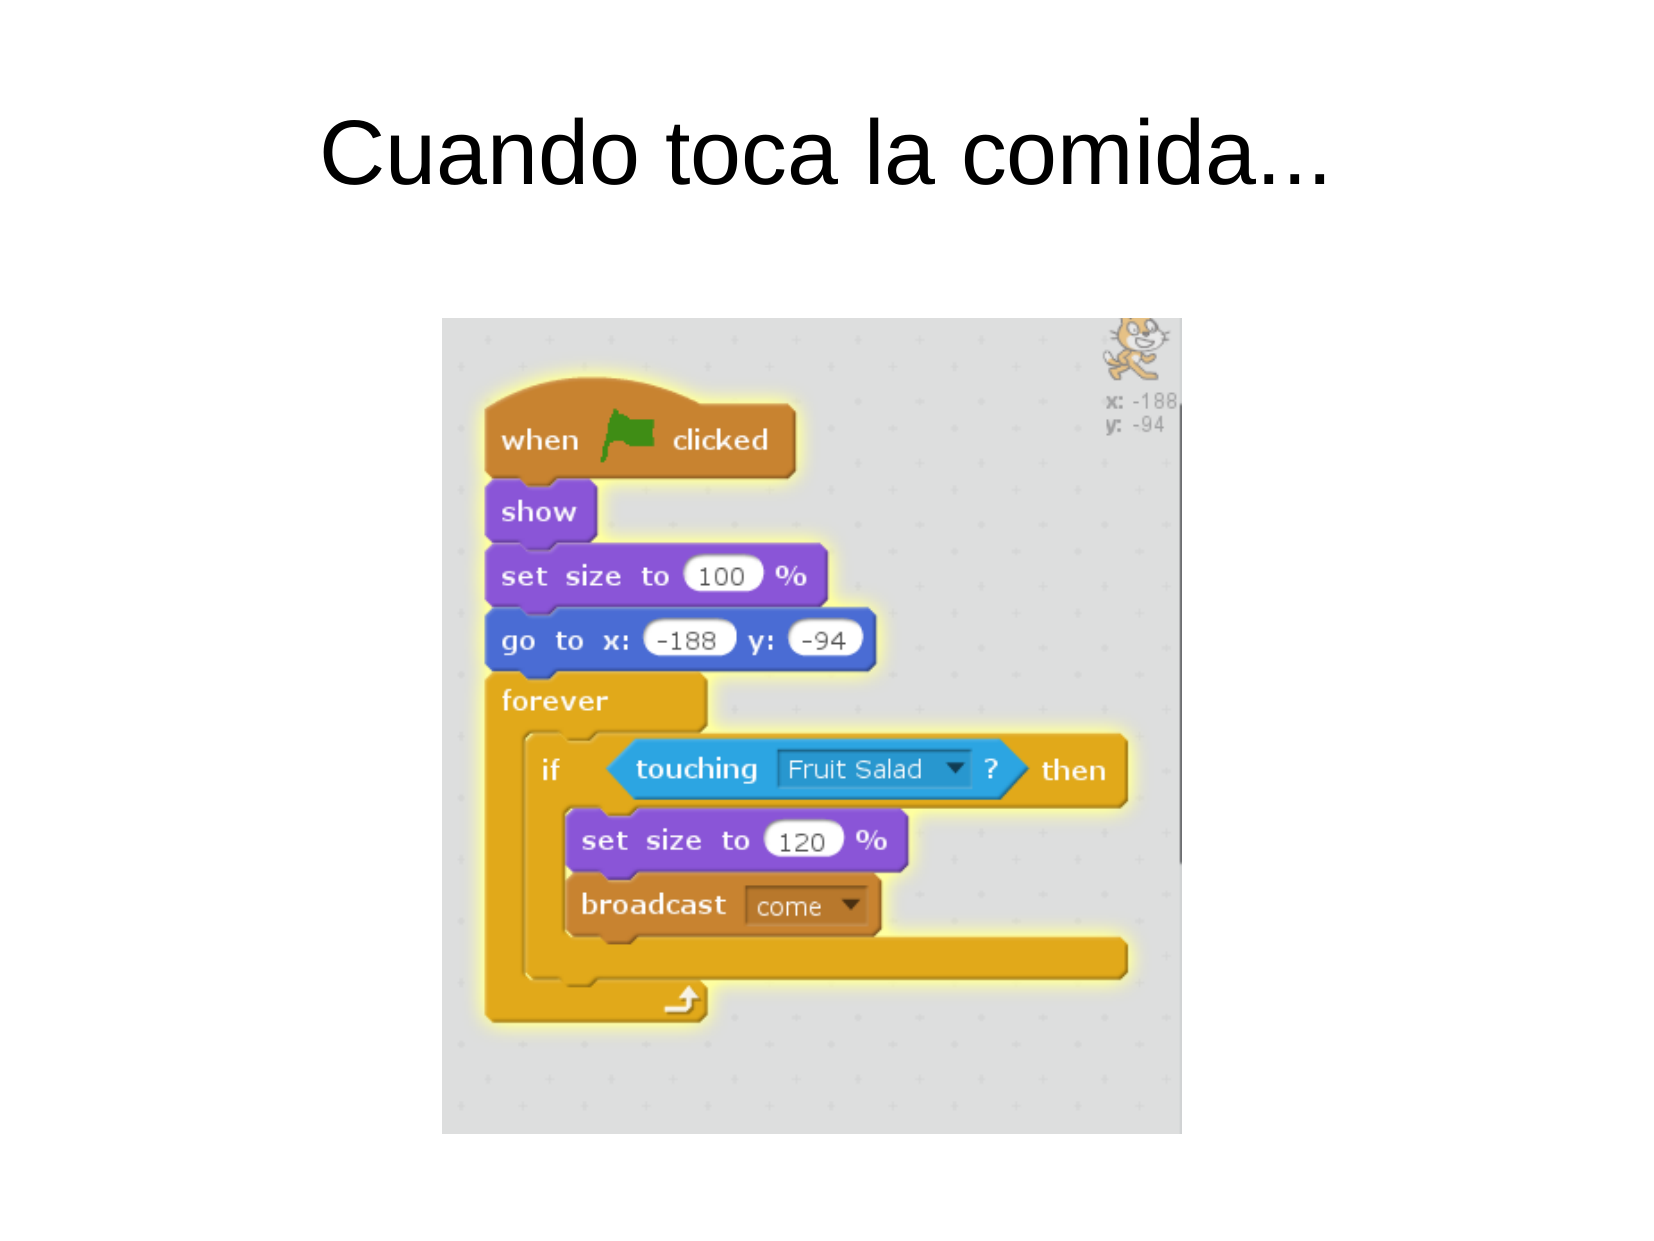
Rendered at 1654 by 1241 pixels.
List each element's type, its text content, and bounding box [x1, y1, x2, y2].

title Cuando toca la comida... [82, 49, 1571, 257]
picture [442, 318, 1182, 1134]
